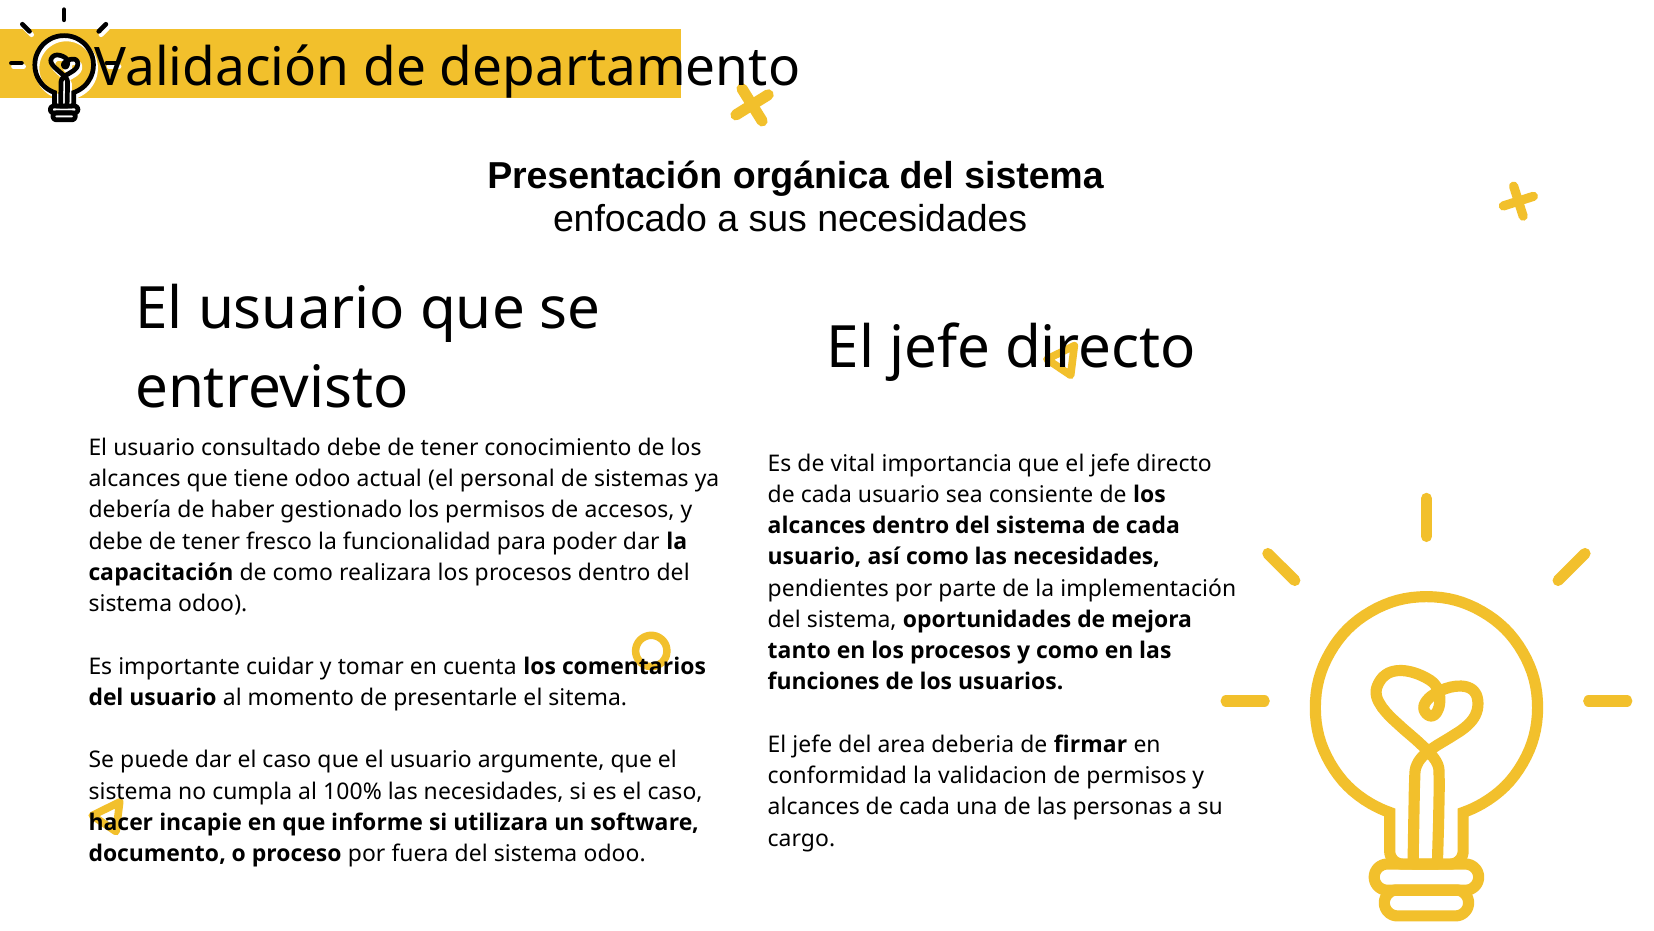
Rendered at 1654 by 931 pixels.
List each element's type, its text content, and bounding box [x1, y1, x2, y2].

title El usuario que se entrevisto [135, 265, 650, 413]
title Validación de departamento [85, 14, 810, 147]
text_box Es de vital importancia que el jefe directo de cada usuario sea consiente de los alcances dentro del sistema de cada usuario, así como las necesidades, pendientes por parte de la implementación del sistema, oportunidades de mejora tanto en los procesos y como en las funciones de los usuarios. El jefe del area deberia de firmar en conformidad la validacion de permisos y alcances de cada una de las personas a su cargo. [767, 413, 1241, 886]
text_box Presentación orgánica del sistema enfocado a sus necesidades [472, 147, 1175, 247]
text_box El usuario consultado debe de tener conocimiento de los alcances que tiene odoo actual (el personal de sistemas ya debería de haber gestionado los permisos de accesos, y debe de tener fresco la funcionalidad para poder dar la capacitación de como realizara los procesos dentro del sistema odoo). Es importante cuidar y tomar en cuenta los comentarios del usuario al momento de presentarle el sitema. Se puede dar el caso que el usuario argumente, que el sistema no cumpla al 100% las necesidades, si es el caso, hacer incapie en que informe si utilizara un software, documento, o proceso por fuera del sistema odoo. [88, 413, 739, 886]
title El jefe directo [826, 265, 1341, 425]
